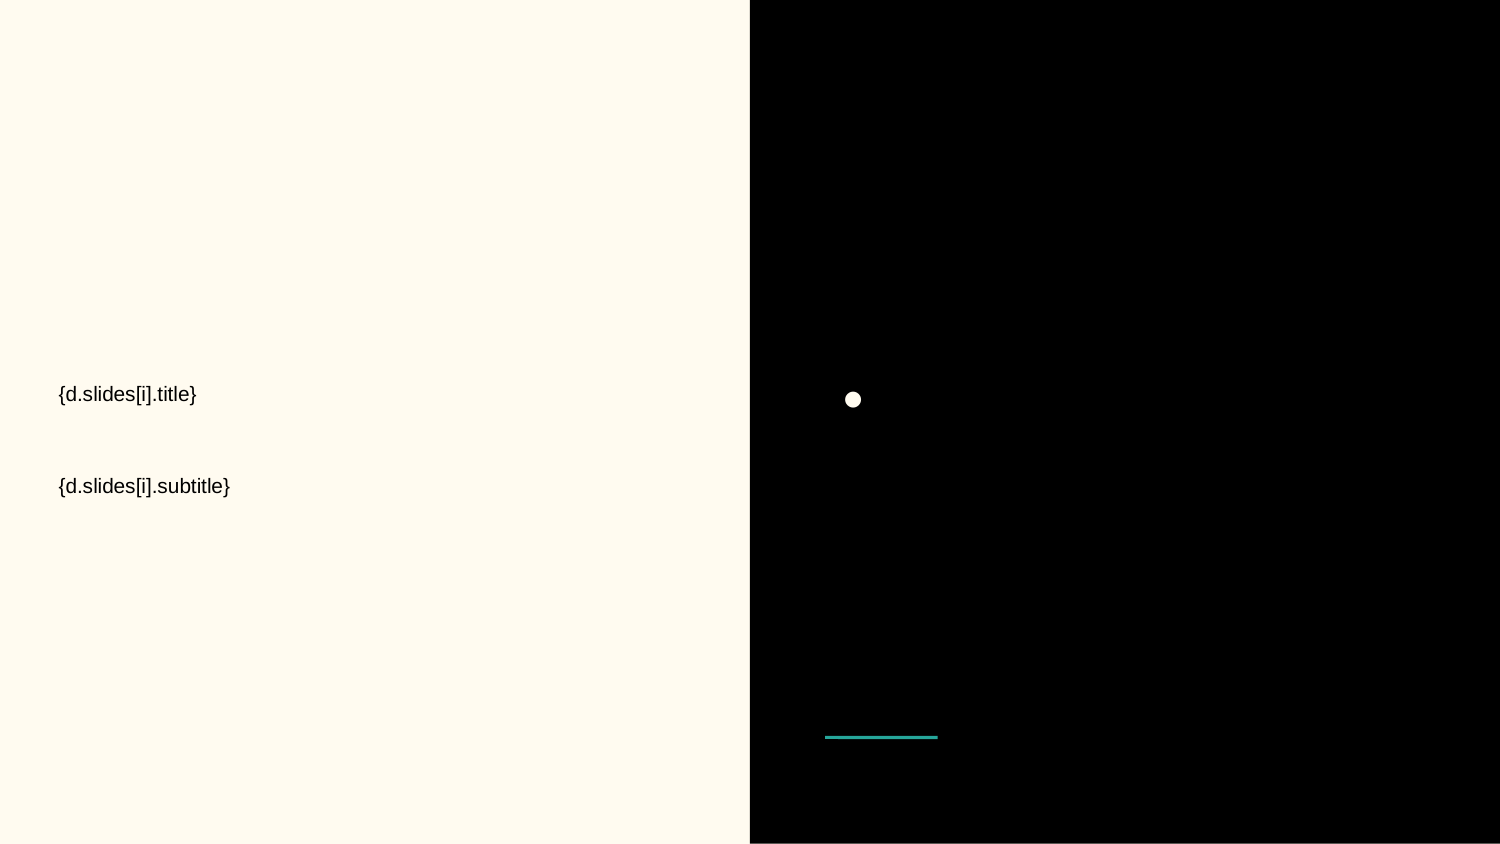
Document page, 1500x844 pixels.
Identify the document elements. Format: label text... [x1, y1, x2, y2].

title {d.slides[i].title} [43, 226, 708, 446]
list {d.slides[i].bullets[j]} [810, 118, 1440, 725]
subtitle {d.slides[i].subtitle} [43, 454, 708, 675]
